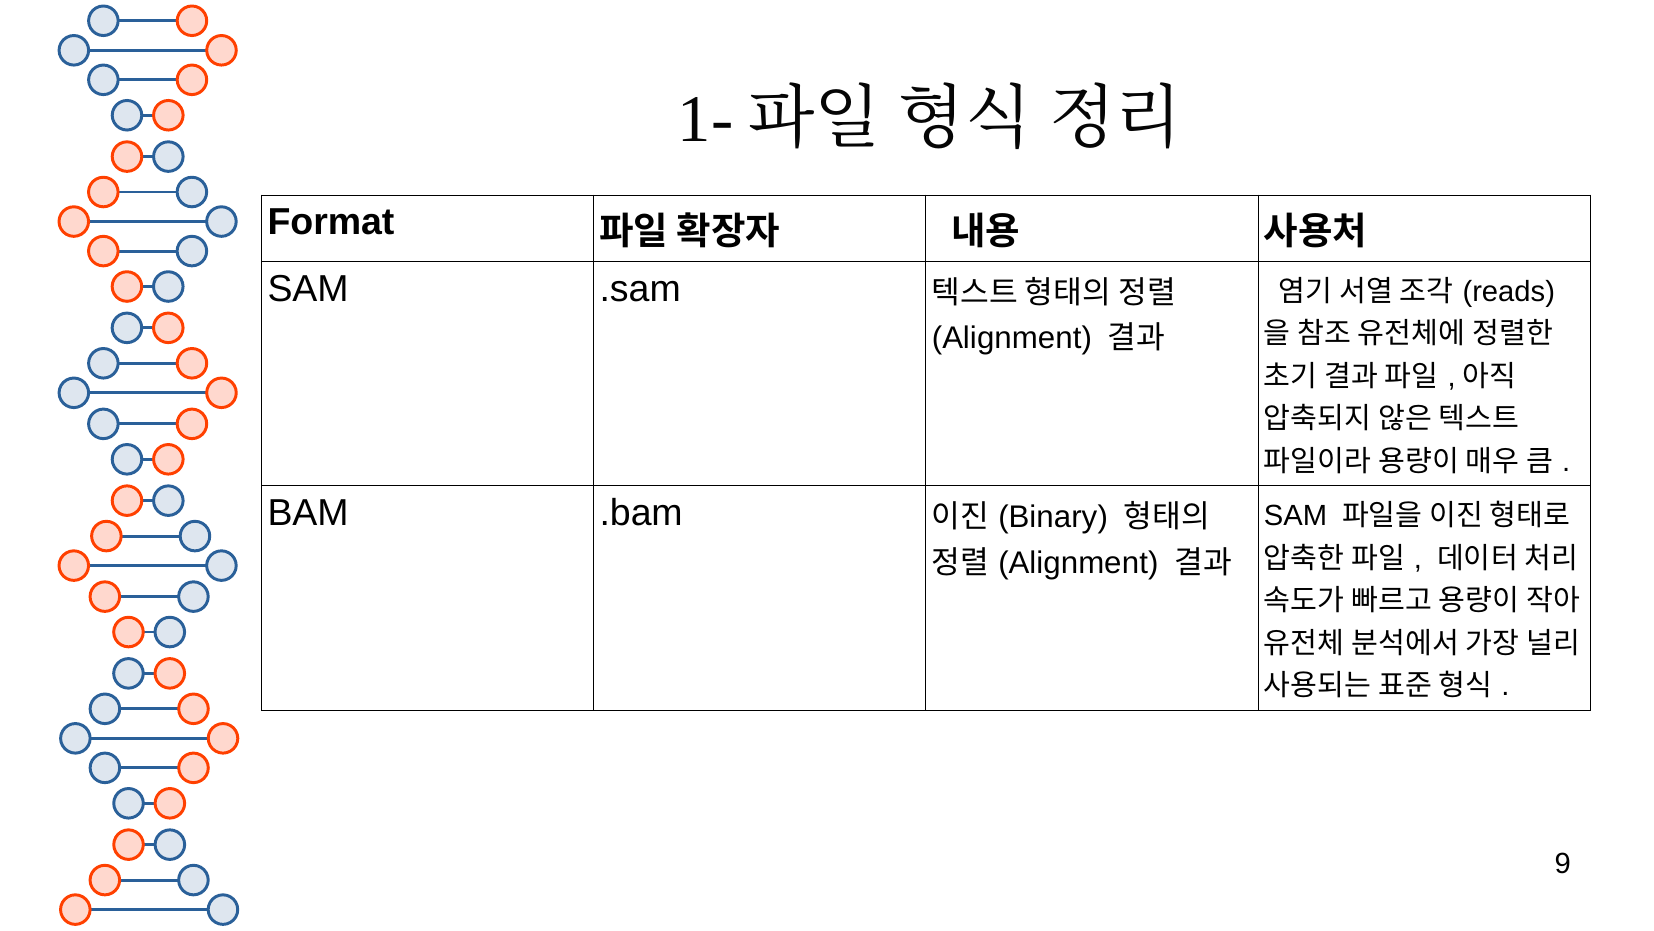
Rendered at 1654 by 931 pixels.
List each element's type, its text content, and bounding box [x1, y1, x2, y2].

table_cell .sam [594, 262, 925, 485]
table_cell 텍스트 형태의 정렬(Alignment) 결과 [926, 262, 1258, 485]
table_cell 이진(Binary) 형태의 정렬(Alignment) 결과 [926, 486, 1258, 710]
table_cell SAM 파일을 이진 형태로 압축한 파일, 데이터 처리 속도가 빠르고 용량이 작아 유전체 분석에서 가장 널리 사용되는 표준 형식. [1259, 486, 1590, 710]
title 1-파일 형식 정리 [265, 35, 1595, 189]
table_cell BAM [262, 486, 593, 710]
table_cell SAM [262, 262, 593, 485]
table_cell .bam [594, 486, 925, 710]
table_header Format [262, 196, 593, 261]
table_cell 염기 서열 조각(reads)을 참조 유전체에 정렬한 초기 결과 파일,아직 압축되지 않은 텍스트 파일이라 용량이 매우 큼. [1259, 262, 1590, 485]
table_header 파일 확장자 [594, 196, 925, 261]
table_header 내용 [926, 196, 1258, 261]
table_header 사용처 [1259, 196, 1590, 261]
